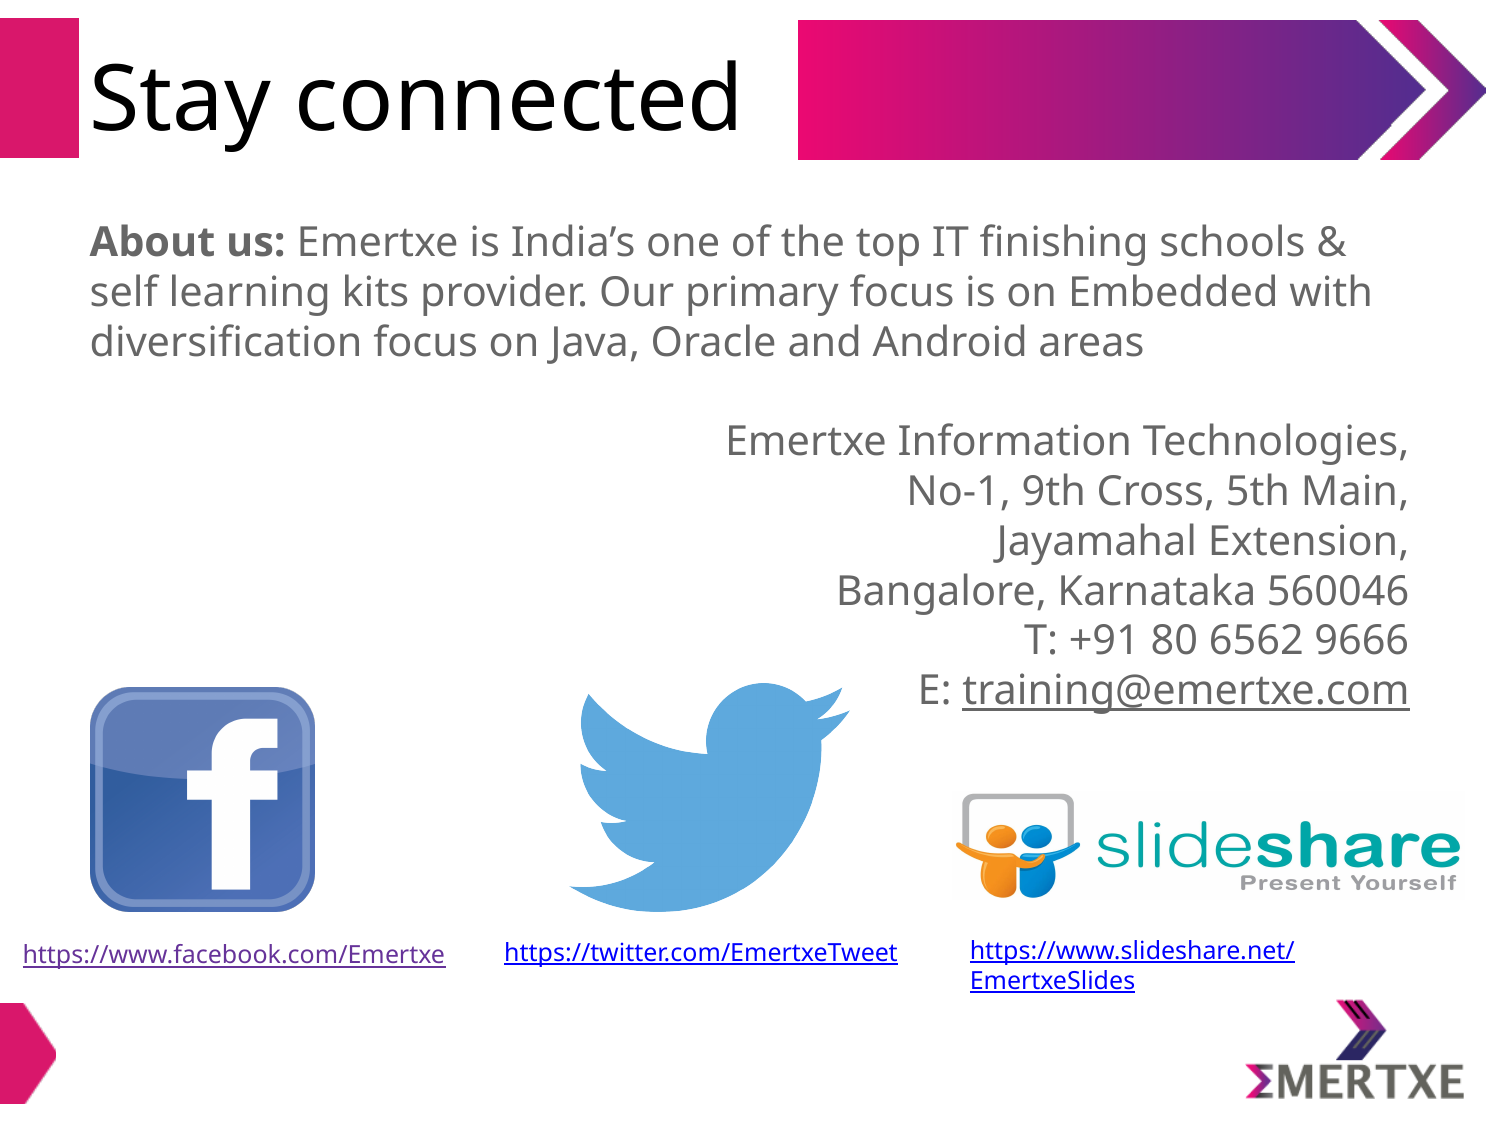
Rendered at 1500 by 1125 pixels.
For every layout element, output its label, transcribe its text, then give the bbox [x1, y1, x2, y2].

picture [1425, 20, 1486, 160]
text_box https://www.facebook.com/Emertxe [7, 931, 468, 976]
picture [90, 687, 315, 912]
picture [569, 683, 850, 912]
text_box https://twitter.com/EmertxeTweet [489, 928, 933, 974]
picture [952, 791, 1465, 900]
text_box https://www.slideshare.net/EmertxeSlides [954, 926, 1472, 1002]
text_box Stay connected [74, 0, 1425, 188]
text_box About us: Emertxe is India’s one of the top IT finishing schools & self learning kits provider. Our primary focus is on Embedded with diversification focus on Java, Oracle and Android areas Emertxe Information Technologies, No-1, 9th Cross, 5th Main, Jayamahal Extension, Bangalore, Karnataka 560046 T: +91 80 6562 9666 E: training@emertxe.com [74, 207, 1425, 656]
picture [1245, 1002, 1465, 1099]
